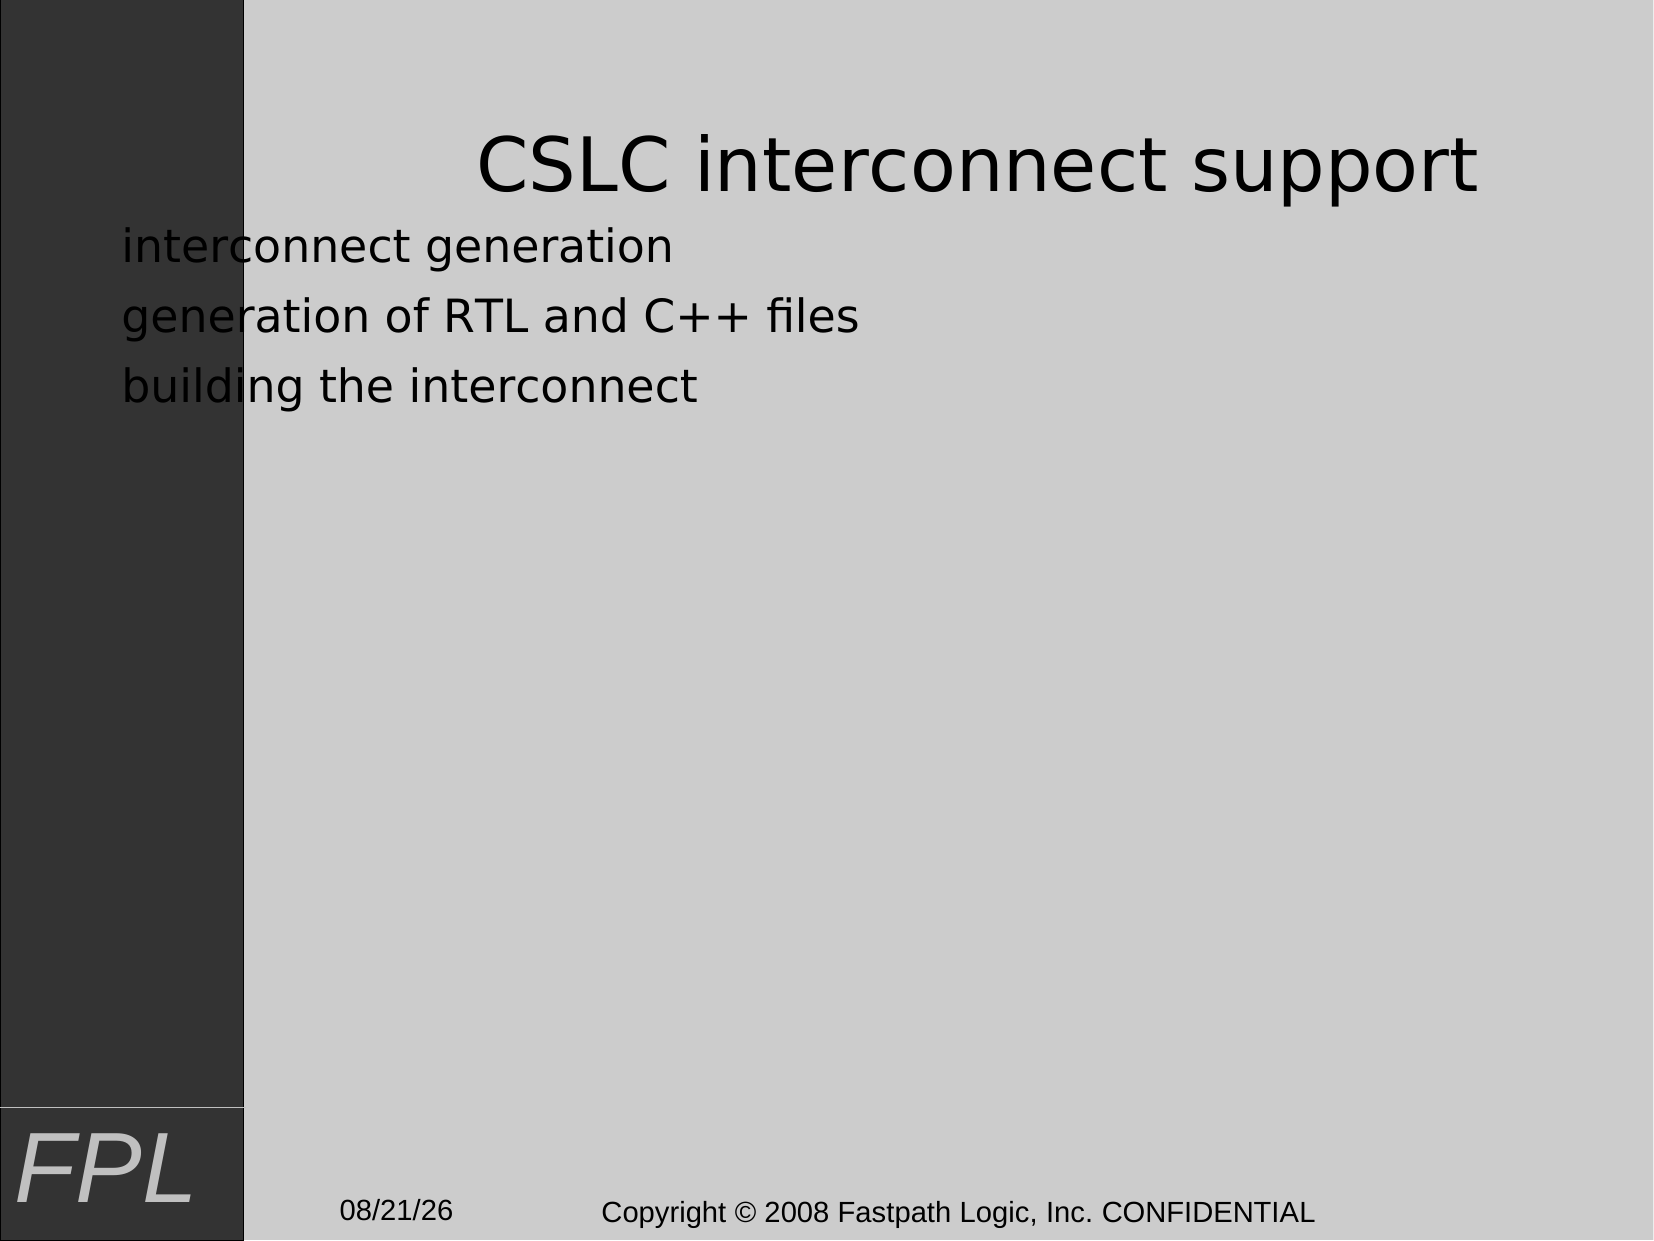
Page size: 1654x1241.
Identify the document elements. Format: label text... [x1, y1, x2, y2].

title CSLC interconnect support [427, 57, 1530, 220]
list interconnect generation generation of RTL and C++ files building the interconnect [121, 220, 1561, 1133]
